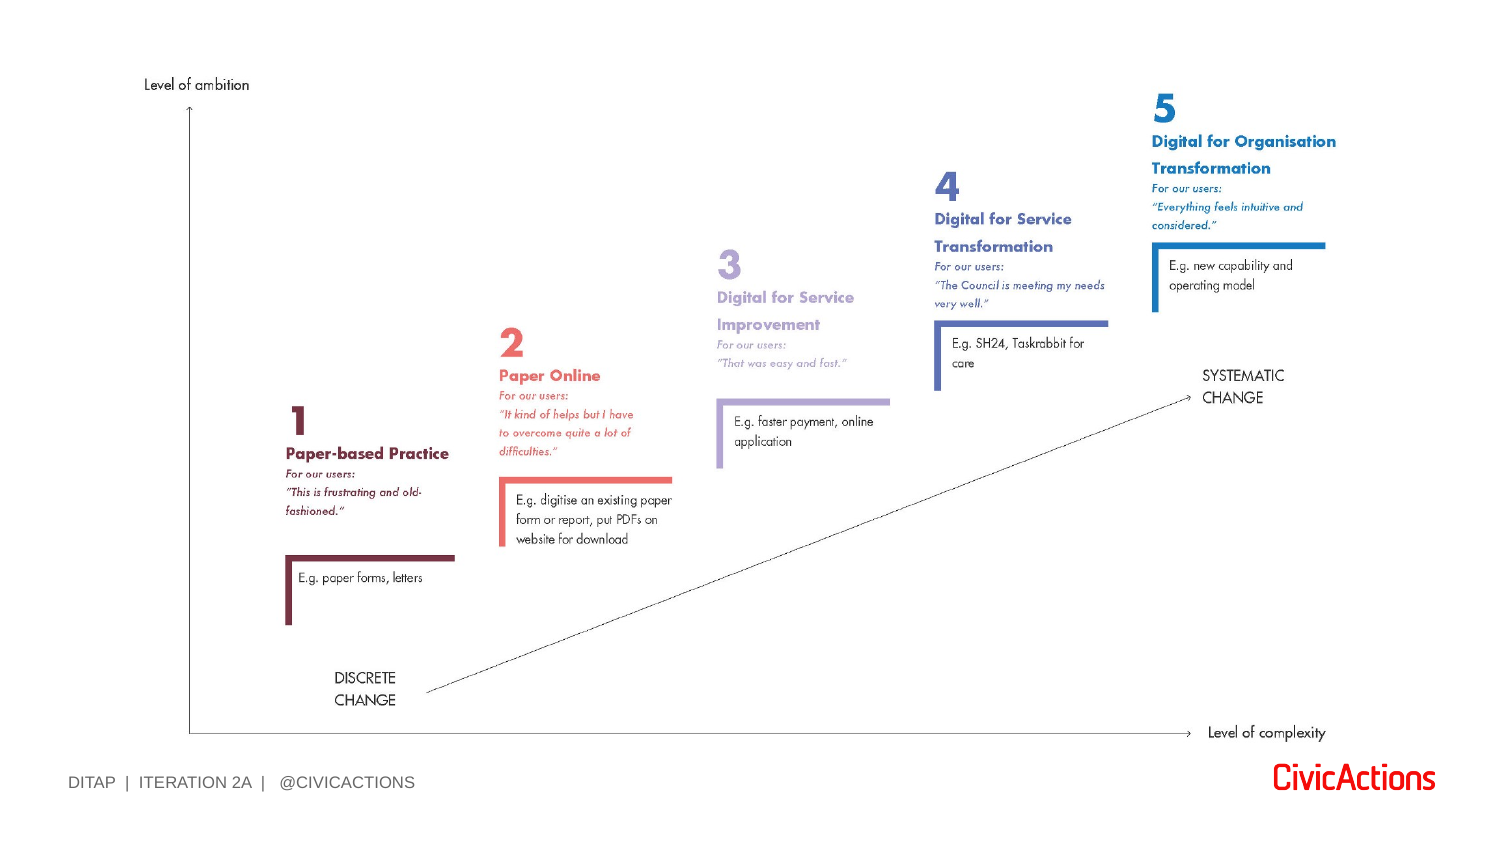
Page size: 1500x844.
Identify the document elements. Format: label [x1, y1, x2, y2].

picture [99, 34, 1438, 795]
